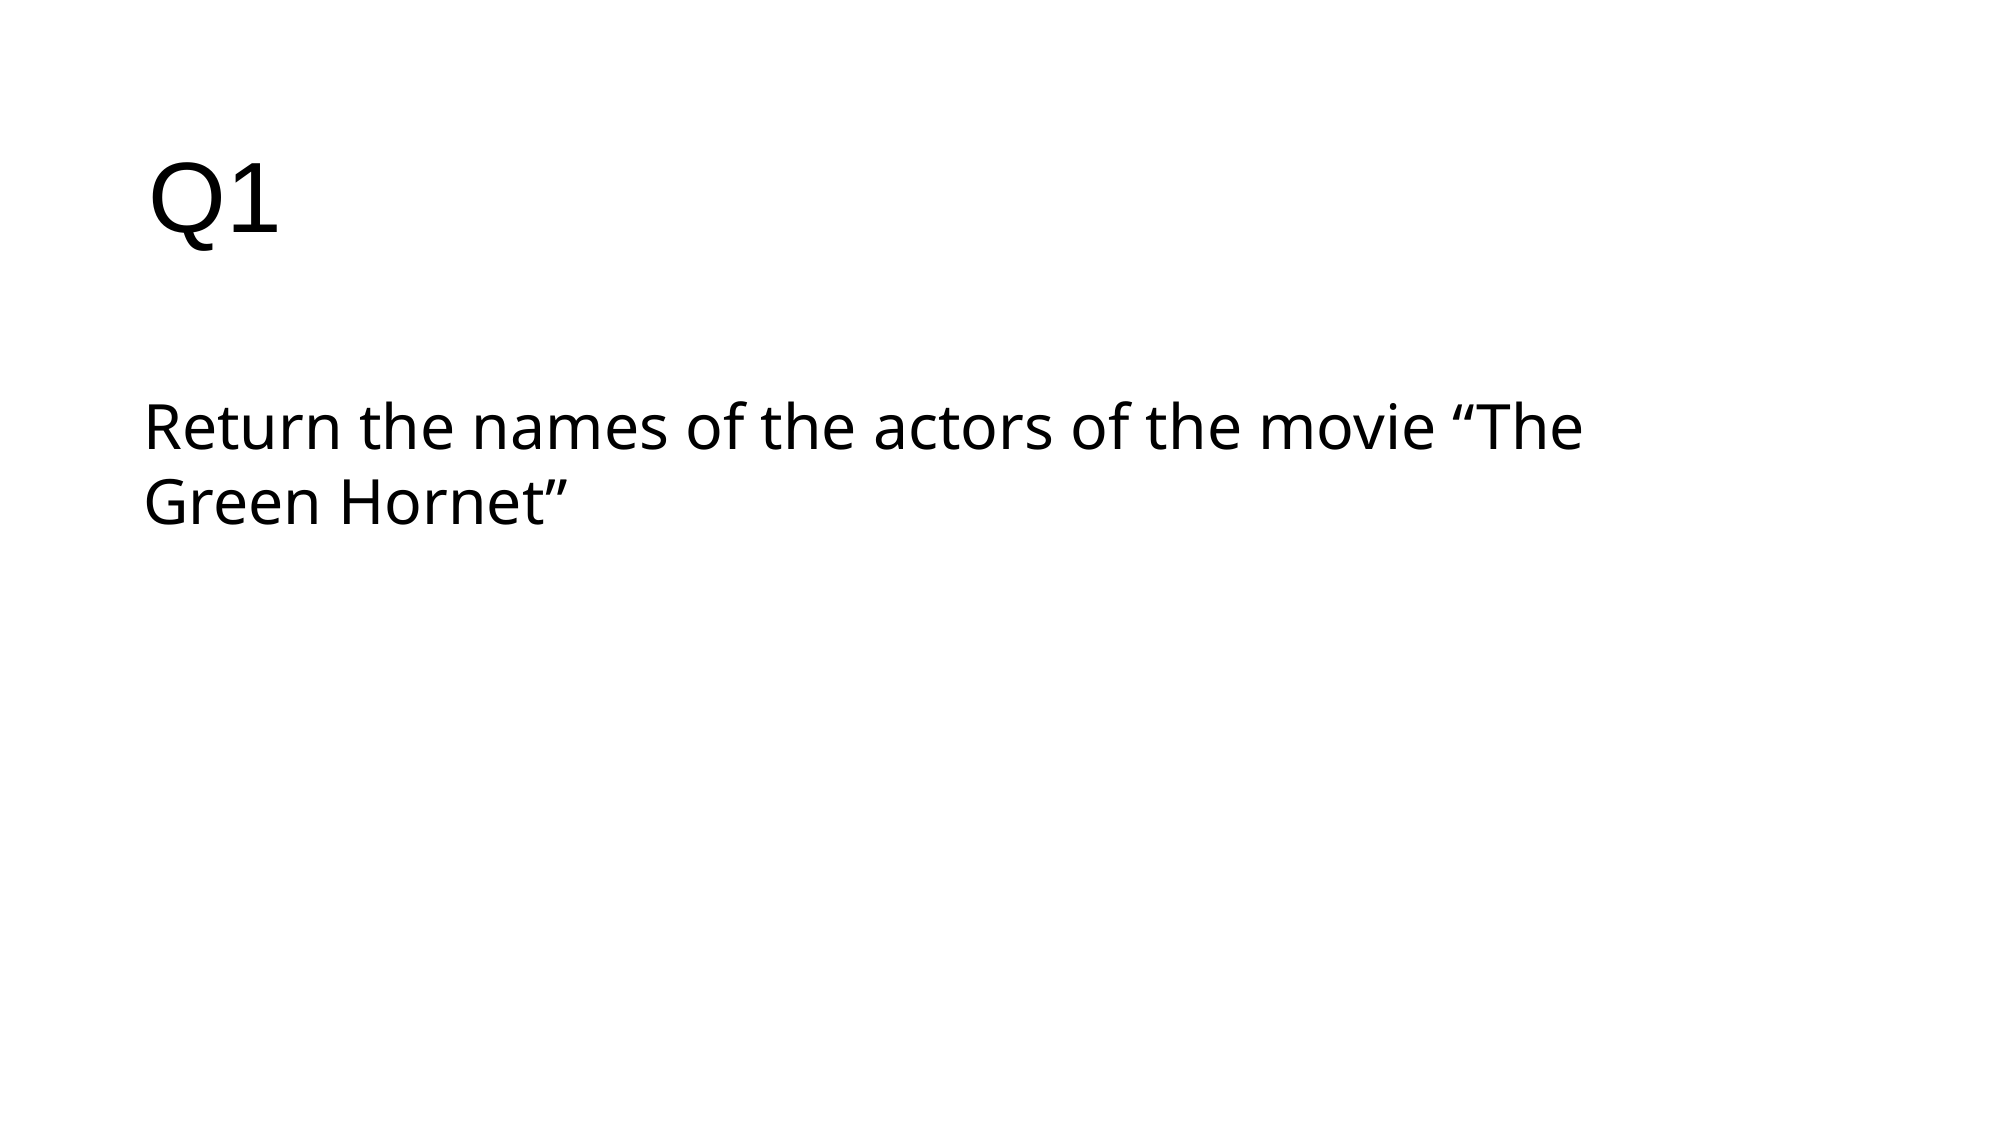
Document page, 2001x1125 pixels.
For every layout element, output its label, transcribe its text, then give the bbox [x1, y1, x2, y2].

text_box Q1 [162, 170, 211, 225]
text_box Return the names of the actors of the movie “The Green Hornet” [128, 379, 1681, 885]
text_box Q1 [133, 117, 1249, 248]
